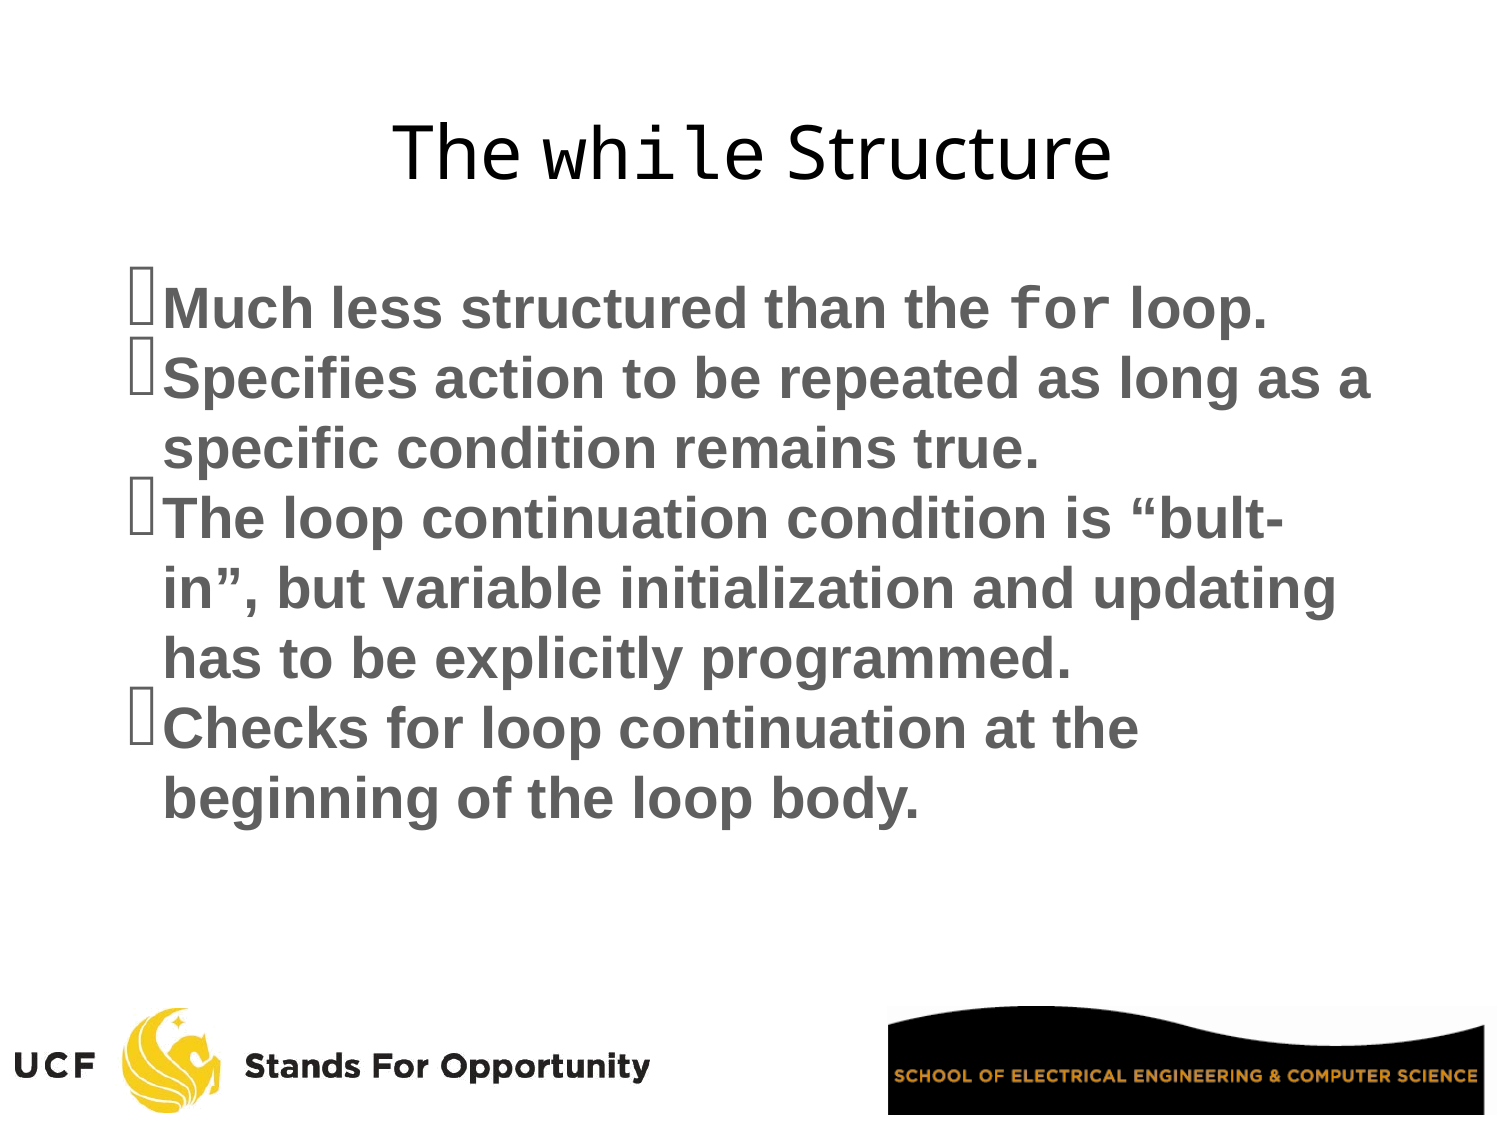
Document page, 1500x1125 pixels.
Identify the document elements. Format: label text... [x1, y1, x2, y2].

picture [887, 1006, 1497, 1115]
text_box Much less structured than the for loop. Specifies action to be repeated as long as a specific condition remains true. The loop continuation condition is “bult-in”, but variable initialization and updating has to be explicitly programmed. Checks for loop continuation at the beginning of the loop body. [112, 262, 1388, 938]
picture [15, 1008, 650, 1113]
text_box The while Structure [79, 52, 1427, 248]
